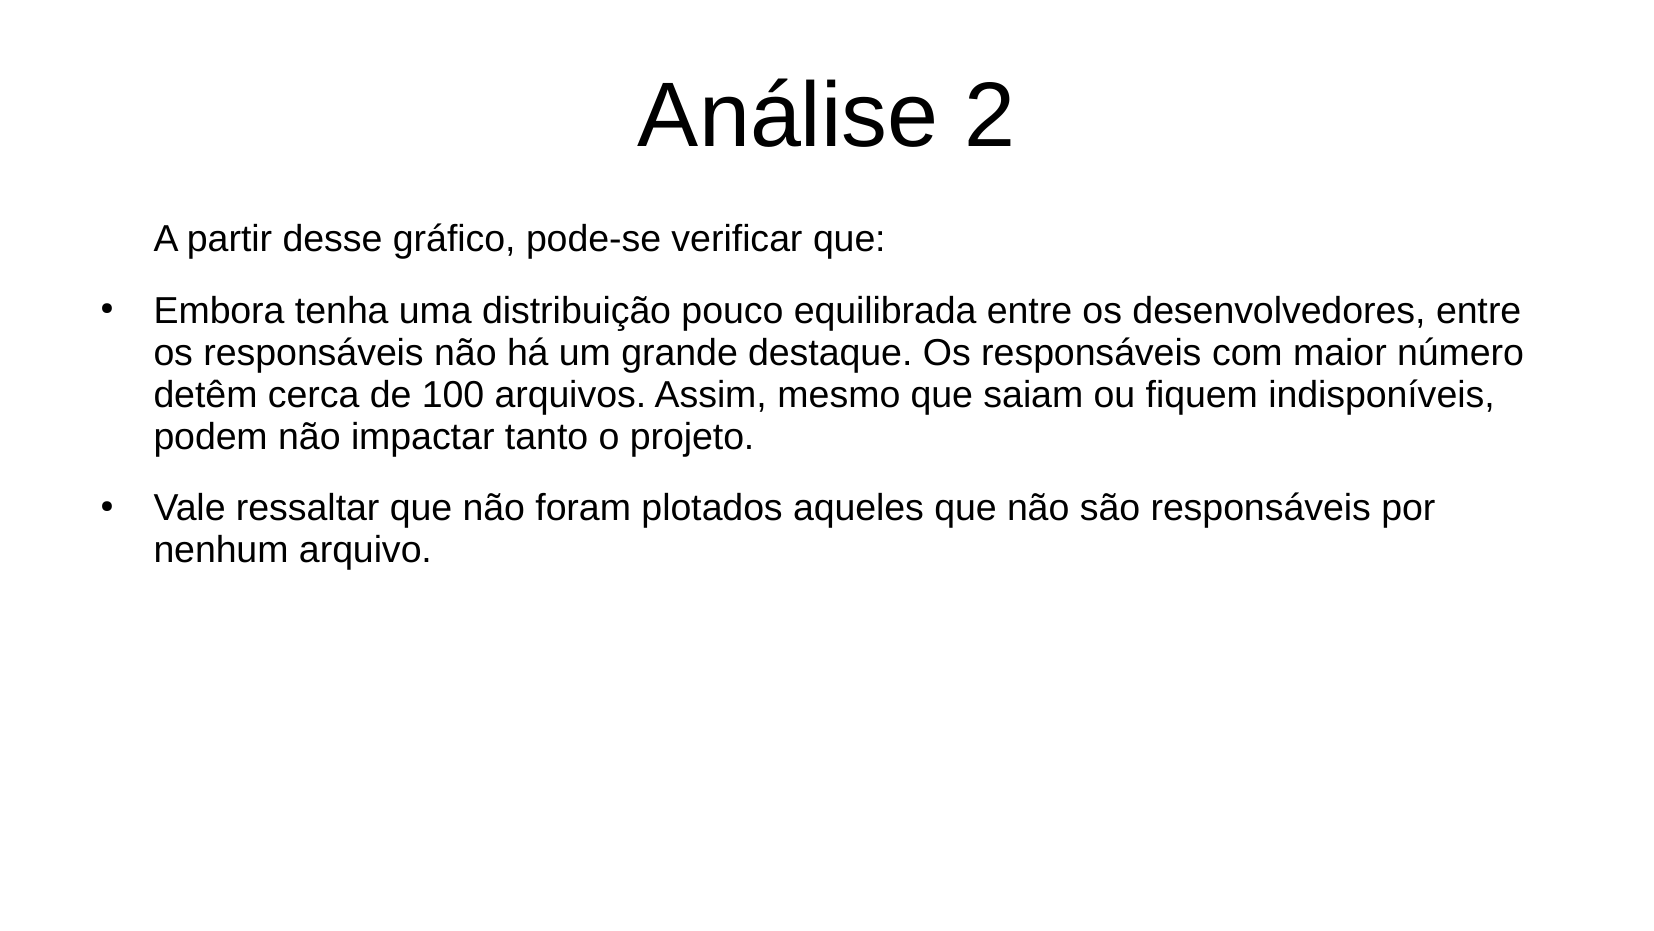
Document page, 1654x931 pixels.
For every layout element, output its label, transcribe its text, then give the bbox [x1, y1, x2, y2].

title Análise 2 [82, 37, 1571, 193]
list A partir desse gráfico, pode-se verificar que: Embora tenha uma distribuição pouco equilibrada entre os desenvolvedores, entre os responsáveis não há um grande destaque. Os responsáveis com maior número detêm cerca de 100 arquivos. Assim, mesmo que saiam ou fiquem indisponíveis, podem não impactar tanto o projeto. Vale ressaltar que não foram plotados aqueles que não são responsáveis por nenhum arquivo. [82, 217, 1571, 758]
